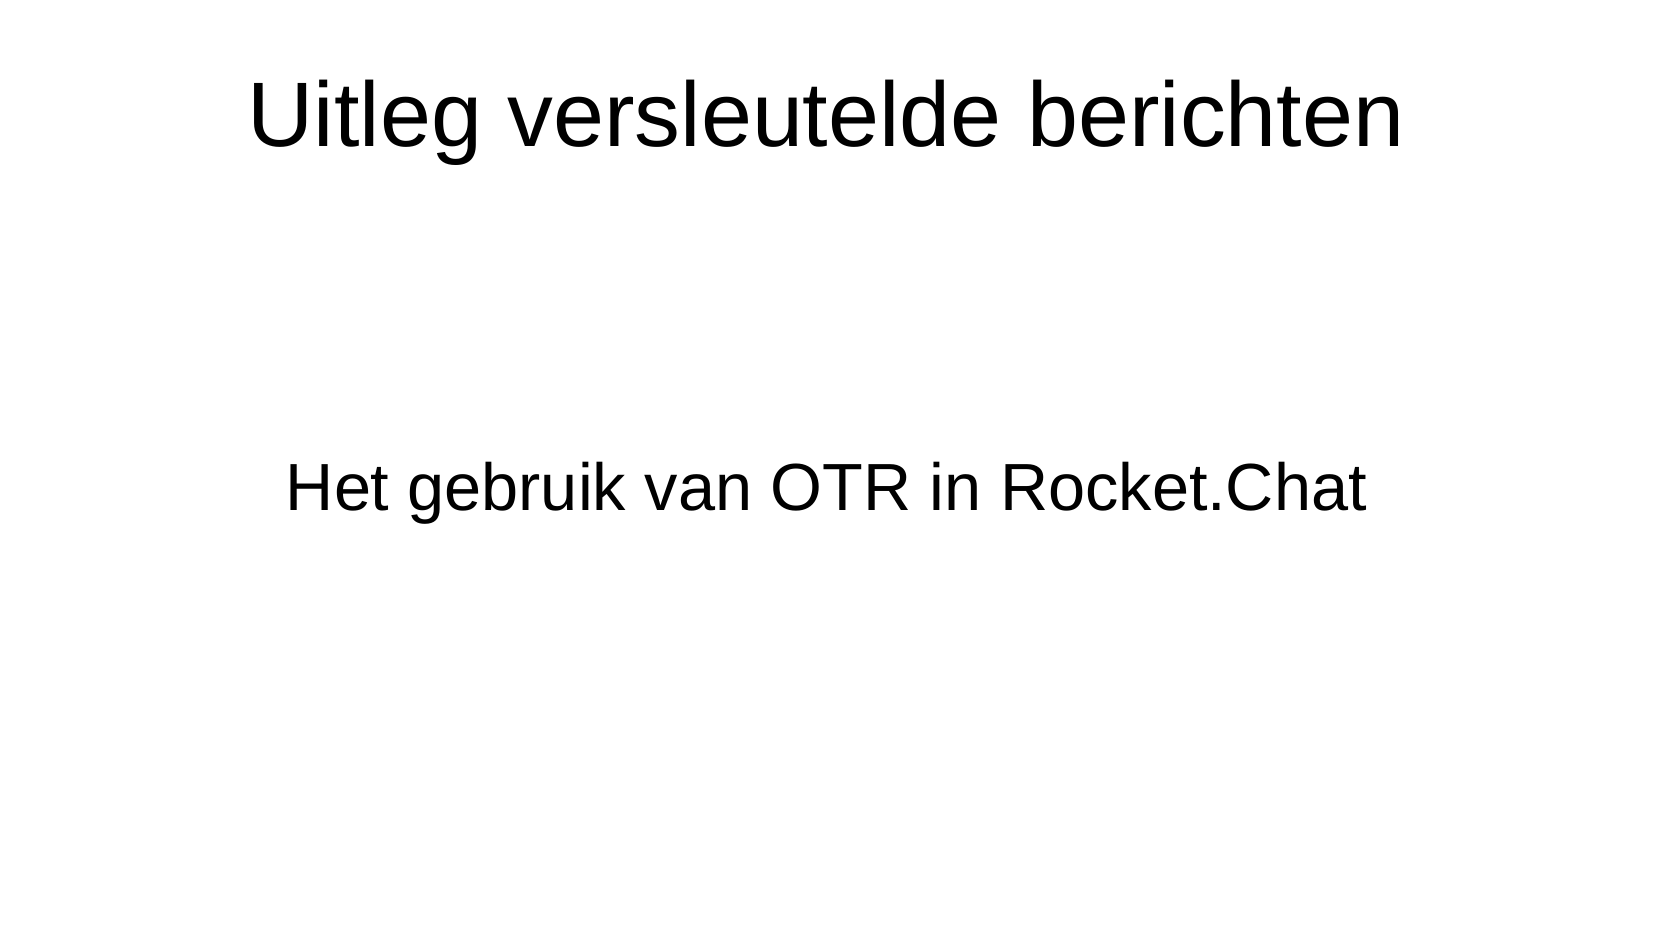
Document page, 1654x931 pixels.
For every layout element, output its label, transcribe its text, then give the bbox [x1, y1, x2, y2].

subtitle Het gebruik van OTR in Rocket.Chat [82, 217, 1571, 758]
title Uitleg versleutelde berichten [82, 37, 1571, 193]
